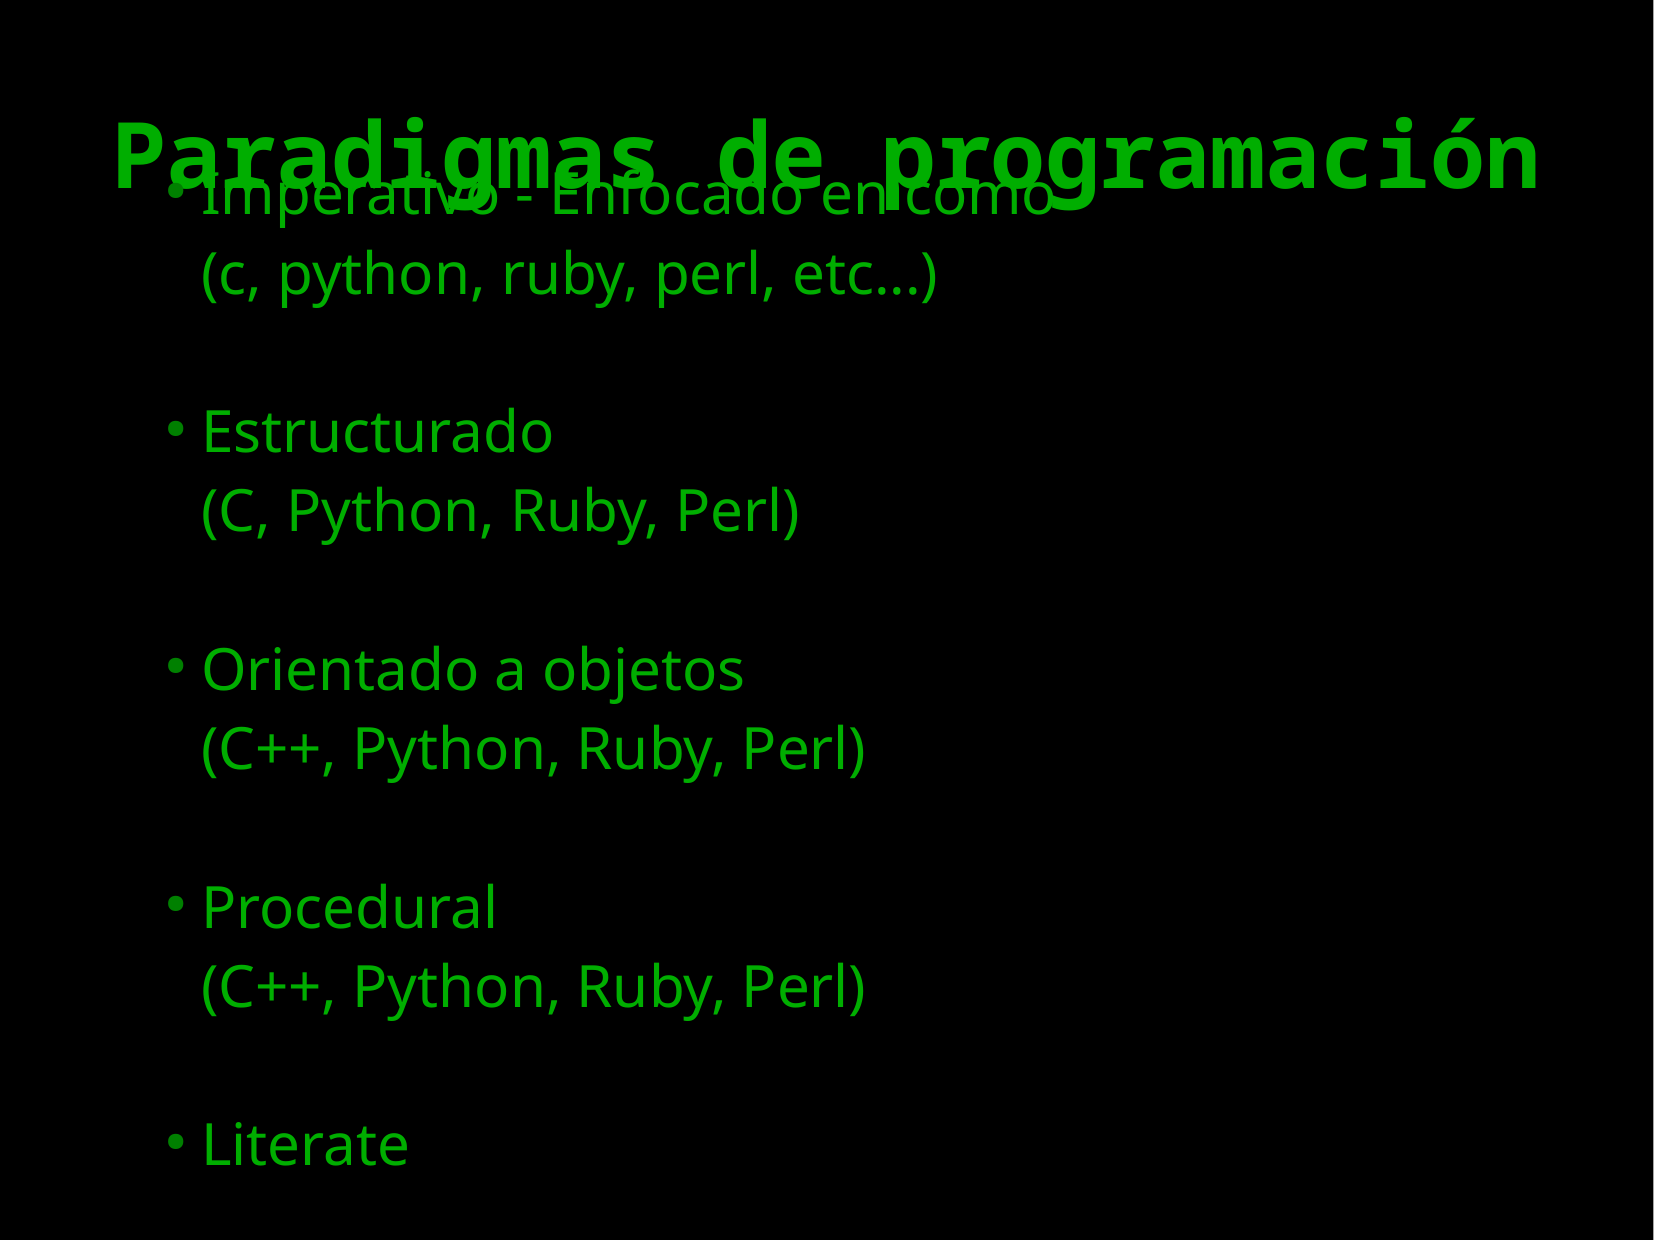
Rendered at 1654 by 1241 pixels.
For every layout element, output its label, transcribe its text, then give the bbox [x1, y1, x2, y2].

subtitle Imperativo - Enfocado en como (c, python, ruby, perl, etc...) Estructurado (C, Python, Ruby, Perl) Orientado a objetos (C++, Python, Ruby, Perl) Procedural (C++, Python, Ruby, Perl) Literate [165, 248, 1489, 1241]
title Paradigmas de programación [82, 43, 1571, 263]
